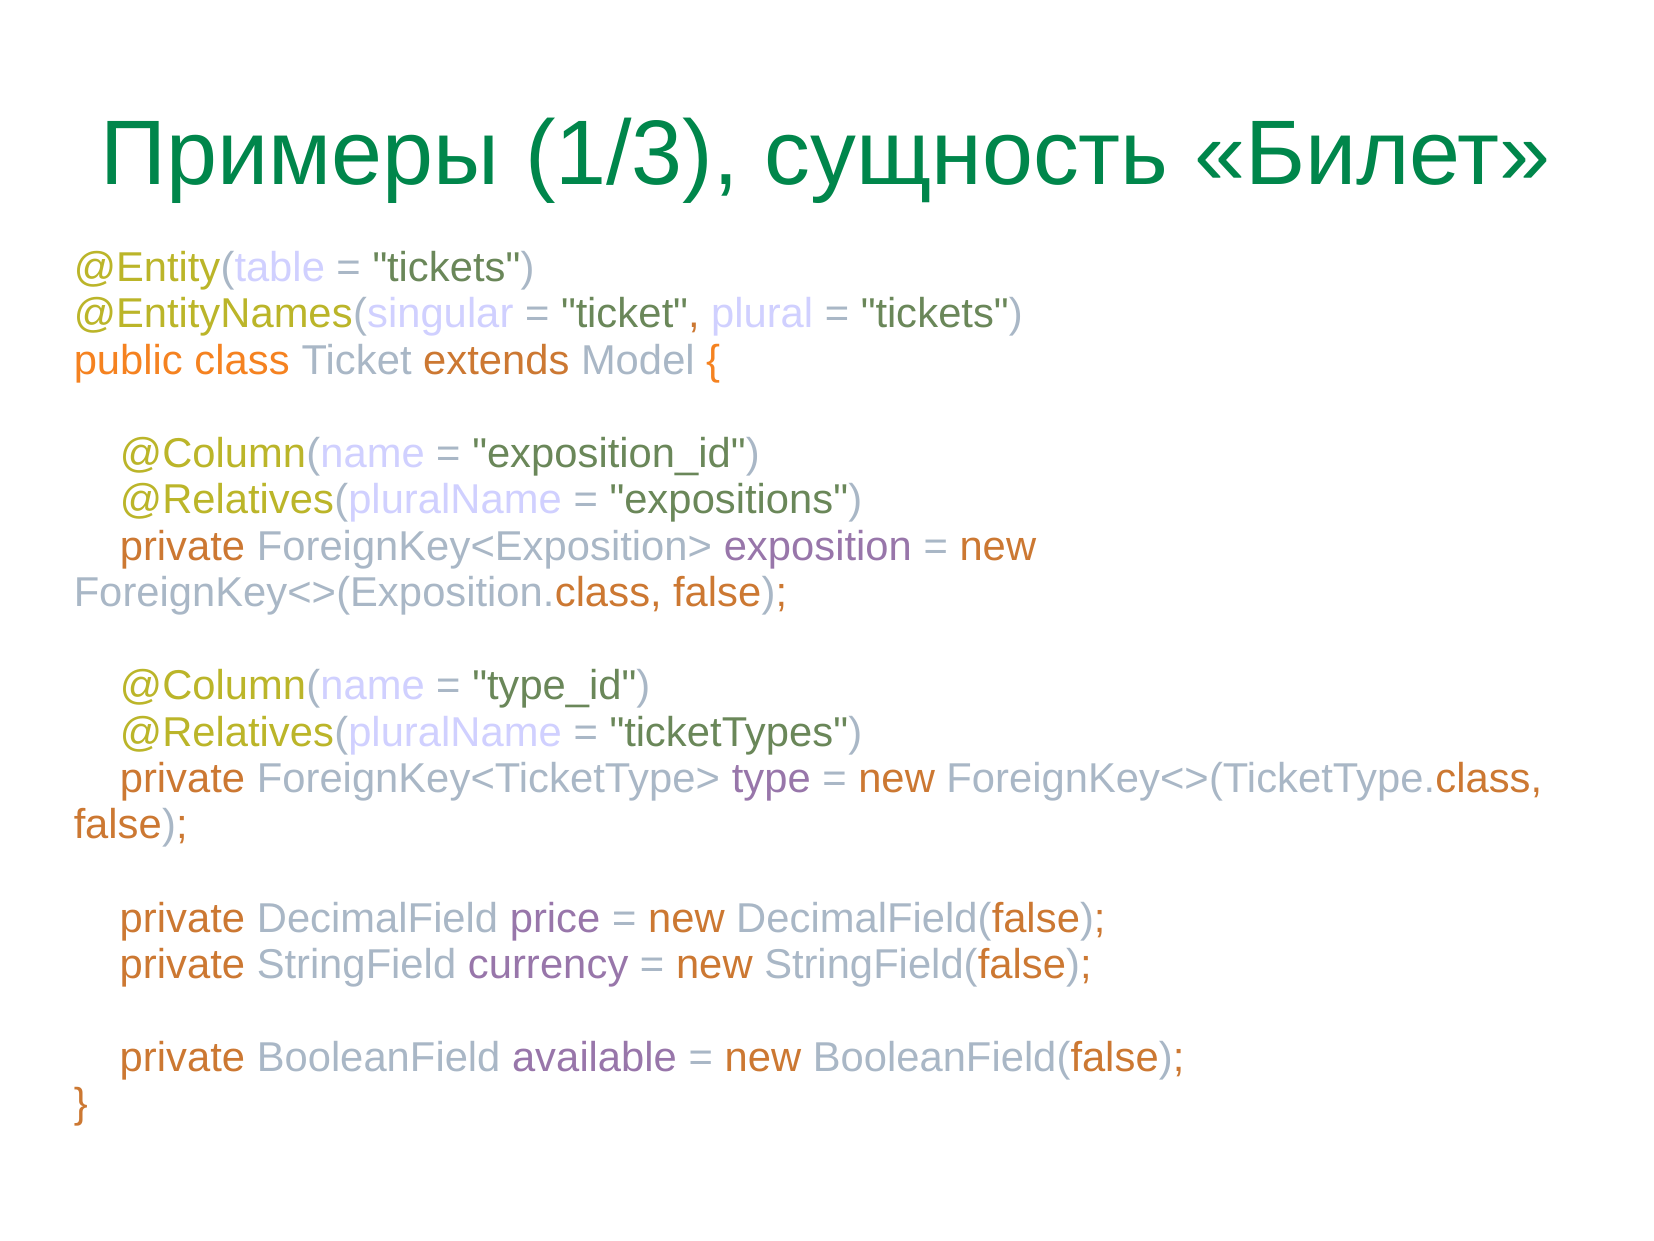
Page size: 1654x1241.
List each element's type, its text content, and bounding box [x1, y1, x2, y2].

title Примеры (1/3), сущность «Билет» [82, 49, 1571, 236]
text_box @Entity(table = "tickets") @EntityNames(singular = "ticket", plural = "tickets") public class Ticket extends Model { @Column(name = "exposition_id") @Relatives(pluralName = "expositions") private ForeignKey<Exposition> exposition = new ForeignKey<>(Exposition.class, false); @Column(name = "type_id") @Relatives(pluralName = "ticketTypes") private ForeignKey<TicketType> type = new ForeignKey<>(TicketType.class, false); private DecimalField price = new DecimalField(false); private StringField currency = new StringField(false); private BooleanField available = new BooleanField(false); } [59, 236, 1595, 1135]
